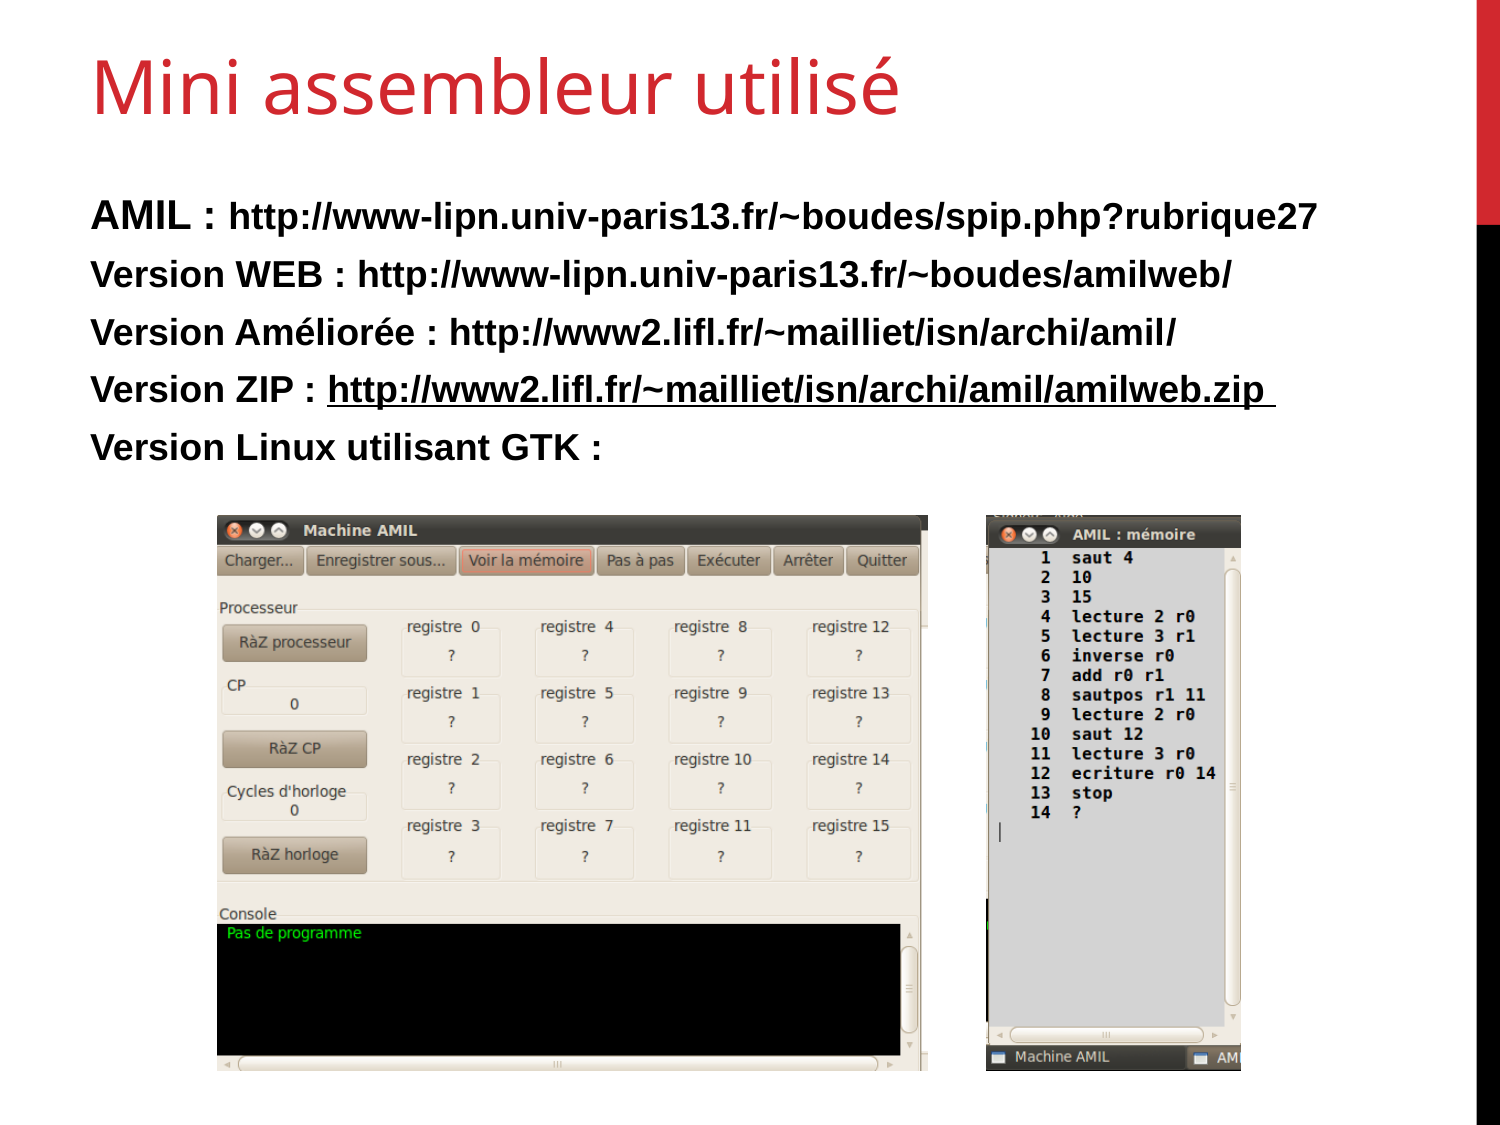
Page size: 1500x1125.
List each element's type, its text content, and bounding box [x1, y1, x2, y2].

list AMIL : http://www-lipn.univ-paris13.fr/~boudes/spip.php?rubrique27 Version WEB : http://www-lipn.univ-paris13.fr/~boudes/amilweb/ Version Améliorée : http://www2.lifl.fr/~mailliet/isn/archi/amil/ Version ZIP : http://www2.lifl.fr/~mailliet/isn/archi/amil/amilweb.zip Version Linux utilisant GTK : [75, 172, 1424, 1005]
title Mini assembleur utilisé [75, 25, 1376, 138]
picture [986, 515, 1241, 1071]
picture [217, 515, 928, 1071]
